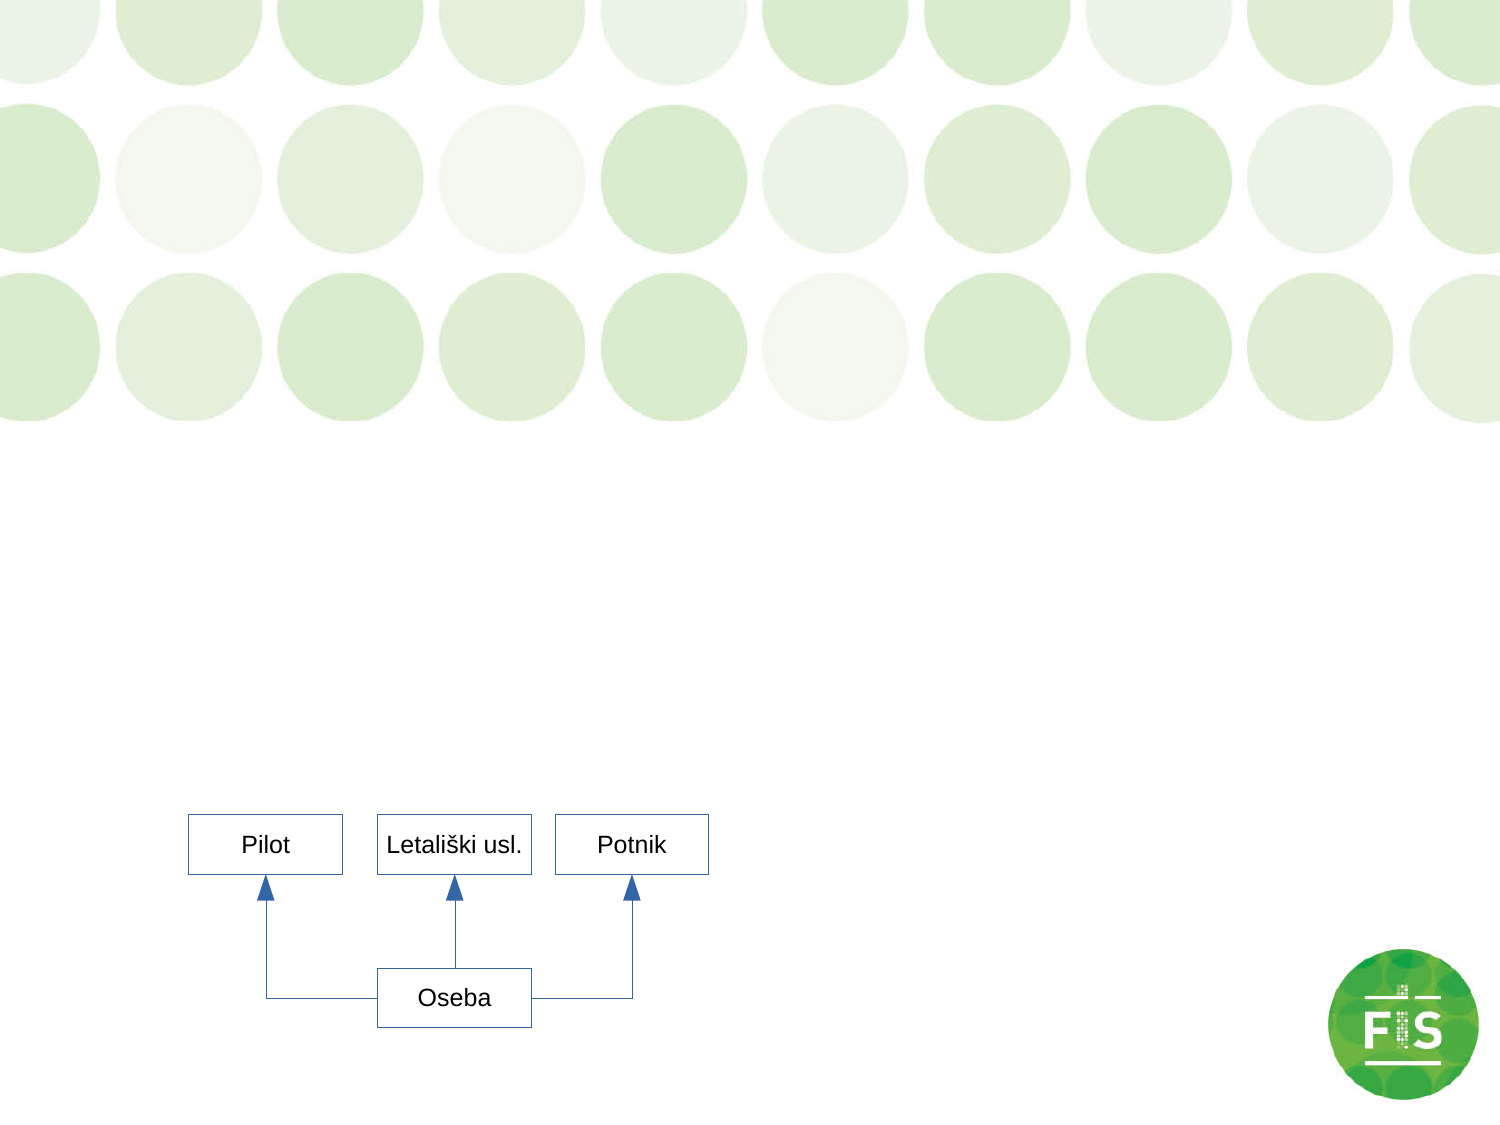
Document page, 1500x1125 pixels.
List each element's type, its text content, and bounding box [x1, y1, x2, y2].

picture [0, 0, 1500, 1125]
text_box Letališki usl. [377, 814, 532, 875]
text_box Oseba [377, 968, 532, 1028]
text_box Pilot [188, 814, 343, 875]
text_box Potnik [555, 814, 709, 875]
